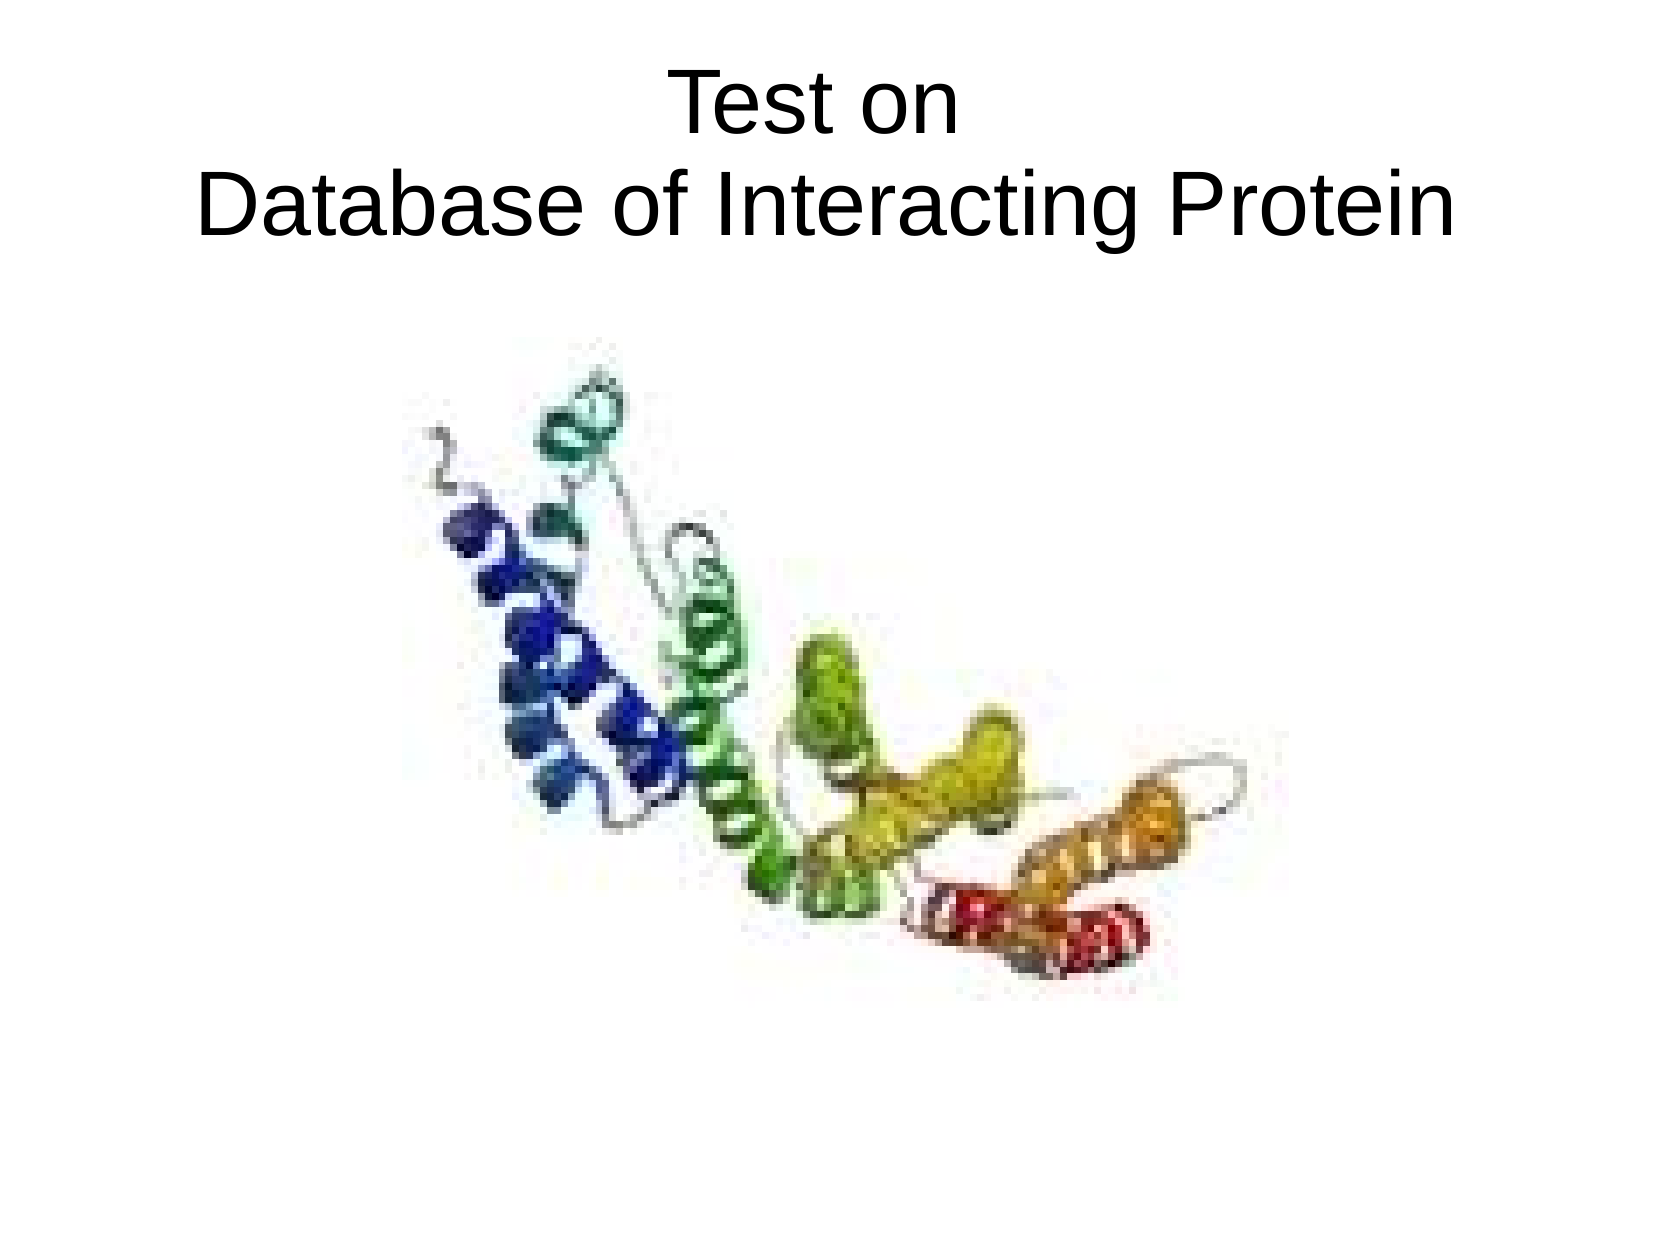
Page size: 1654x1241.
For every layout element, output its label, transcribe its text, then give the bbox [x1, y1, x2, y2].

title Test on Database of Interacting Protein [82, 49, 1571, 257]
picture [402, 337, 1289, 1057]
